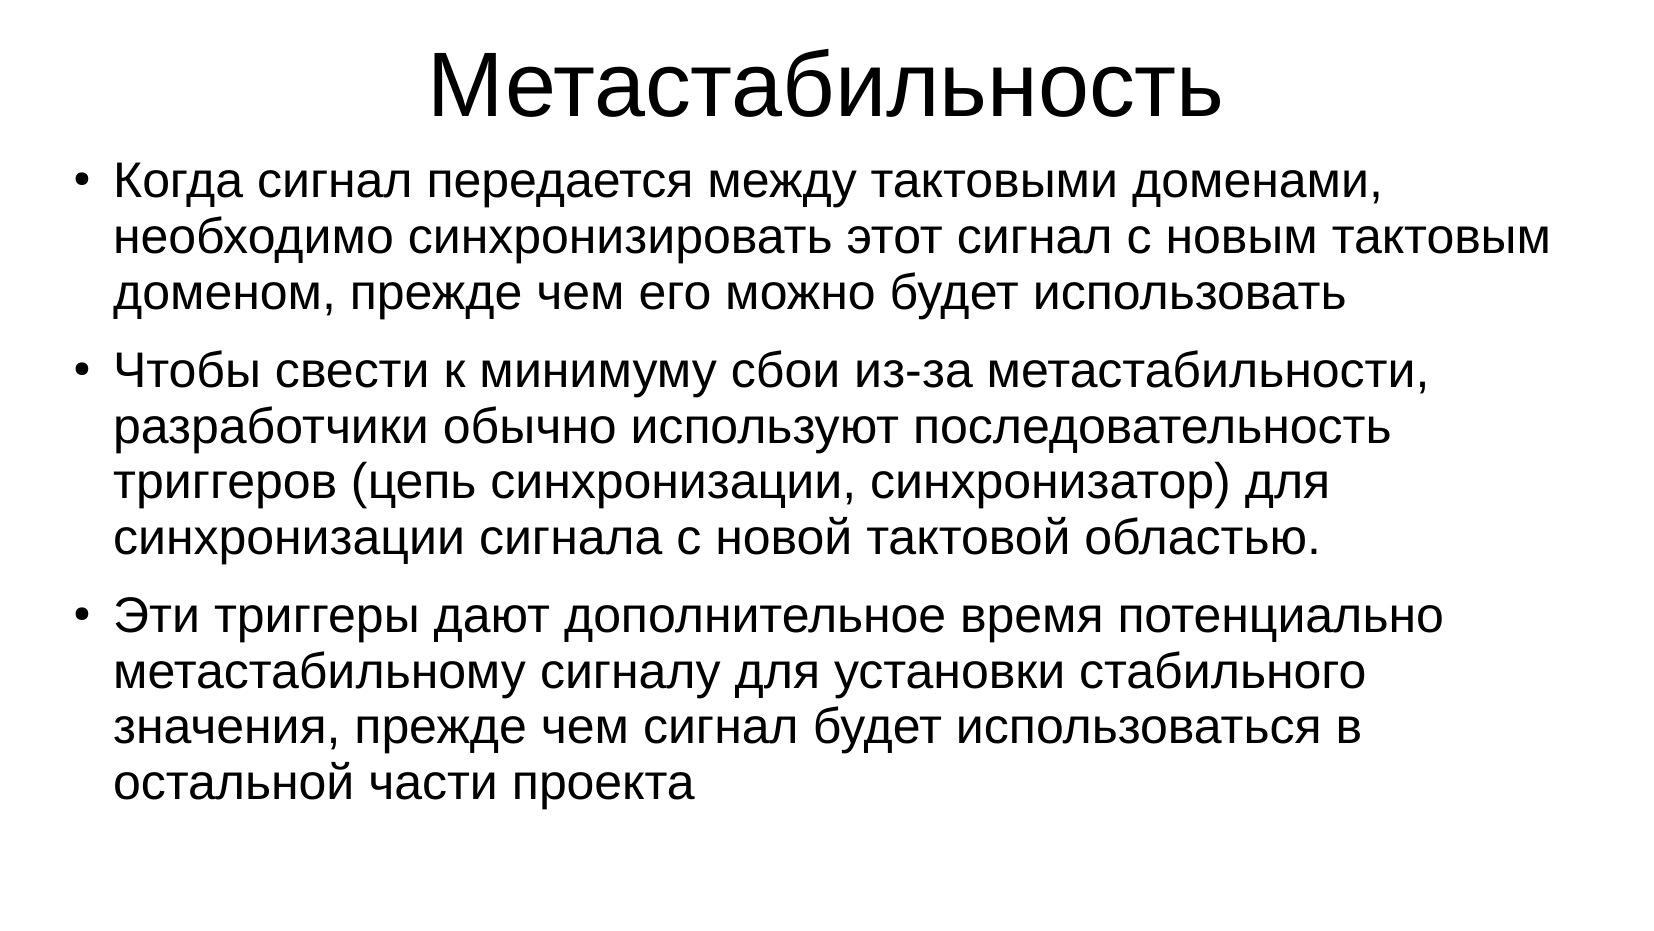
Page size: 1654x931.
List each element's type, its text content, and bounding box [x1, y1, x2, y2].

list Когда сигнал передается между тактовыми доменами, необходимо синхронизировать этот сигнал с новым тактовым доменом, прежде чем его можно будет использовать Чтобы свести к минимуму сбои из-за метастабильности, разработчики обычно используют последовательность триггеров (цепь синхронизации, синхронизатор) для синхронизации сигнала с новой тактовой областью. Эти триггеры дают дополнительное время потенциально метастабильному сигналу для установки стабильного значения, прежде чем сигнал будет использоваться в остальной части проекта [60, 152, 1571, 871]
title Метастабильность [82, 7, 1571, 152]
